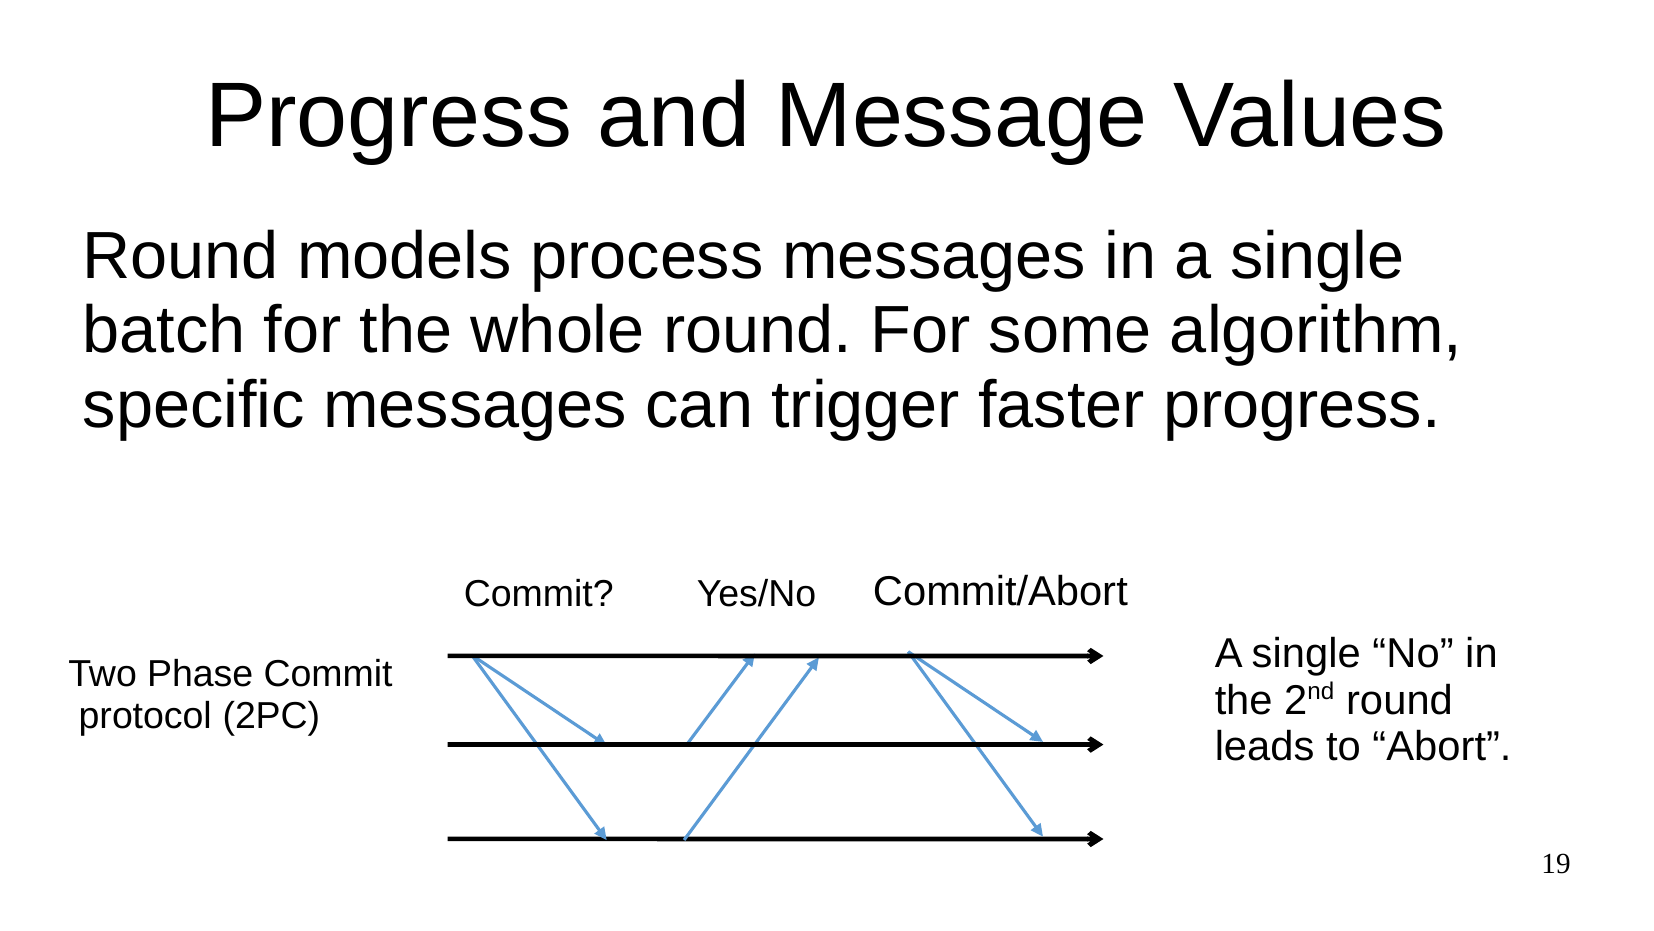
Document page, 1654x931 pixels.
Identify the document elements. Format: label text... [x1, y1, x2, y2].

text_box A single “No” in the 2nd round leads to “Abort”. [1200, 622, 1531, 826]
text_box Two Phase Commit protocol (2PC) [53, 645, 414, 856]
text_box Commit/Abort [858, 556, 1143, 622]
list Round models process messages in a single batch for the whole round. For some algorithm, specific messages can trigger faster progress. [82, 217, 1571, 586]
text_box Commit? [449, 561, 629, 622]
text_box Yes/No [682, 561, 831, 622]
title Progress and Message Values [82, 37, 1571, 193]
